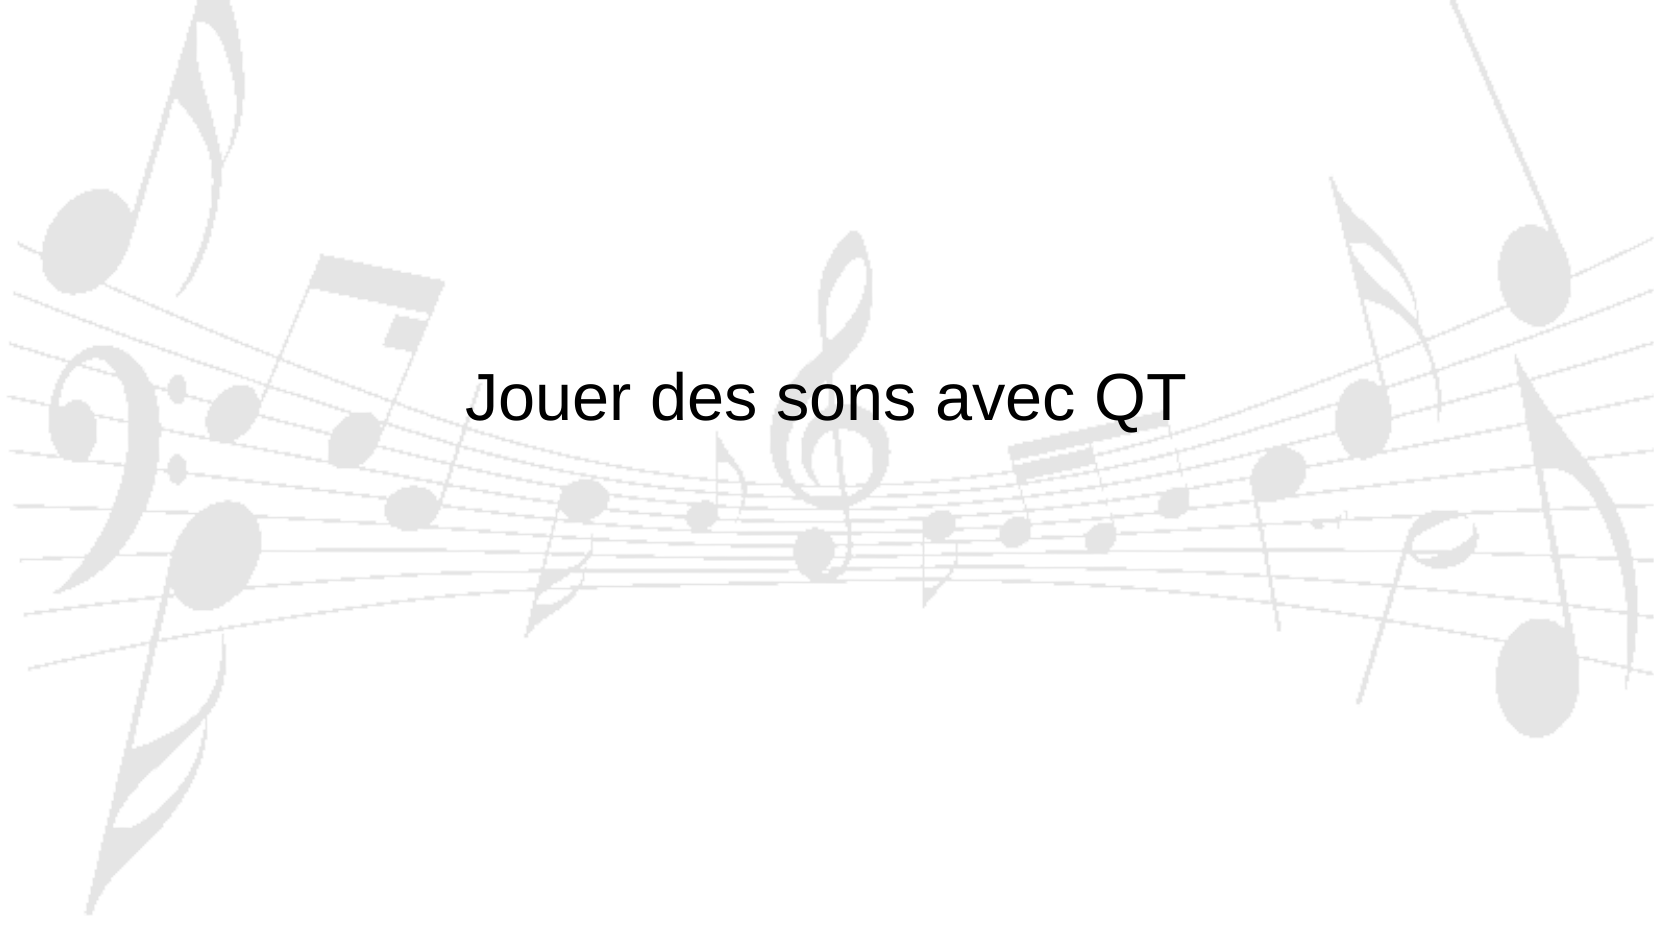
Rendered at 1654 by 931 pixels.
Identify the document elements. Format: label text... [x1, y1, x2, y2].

subtitle Jouer des sons avec QT [82, 37, 1571, 757]
